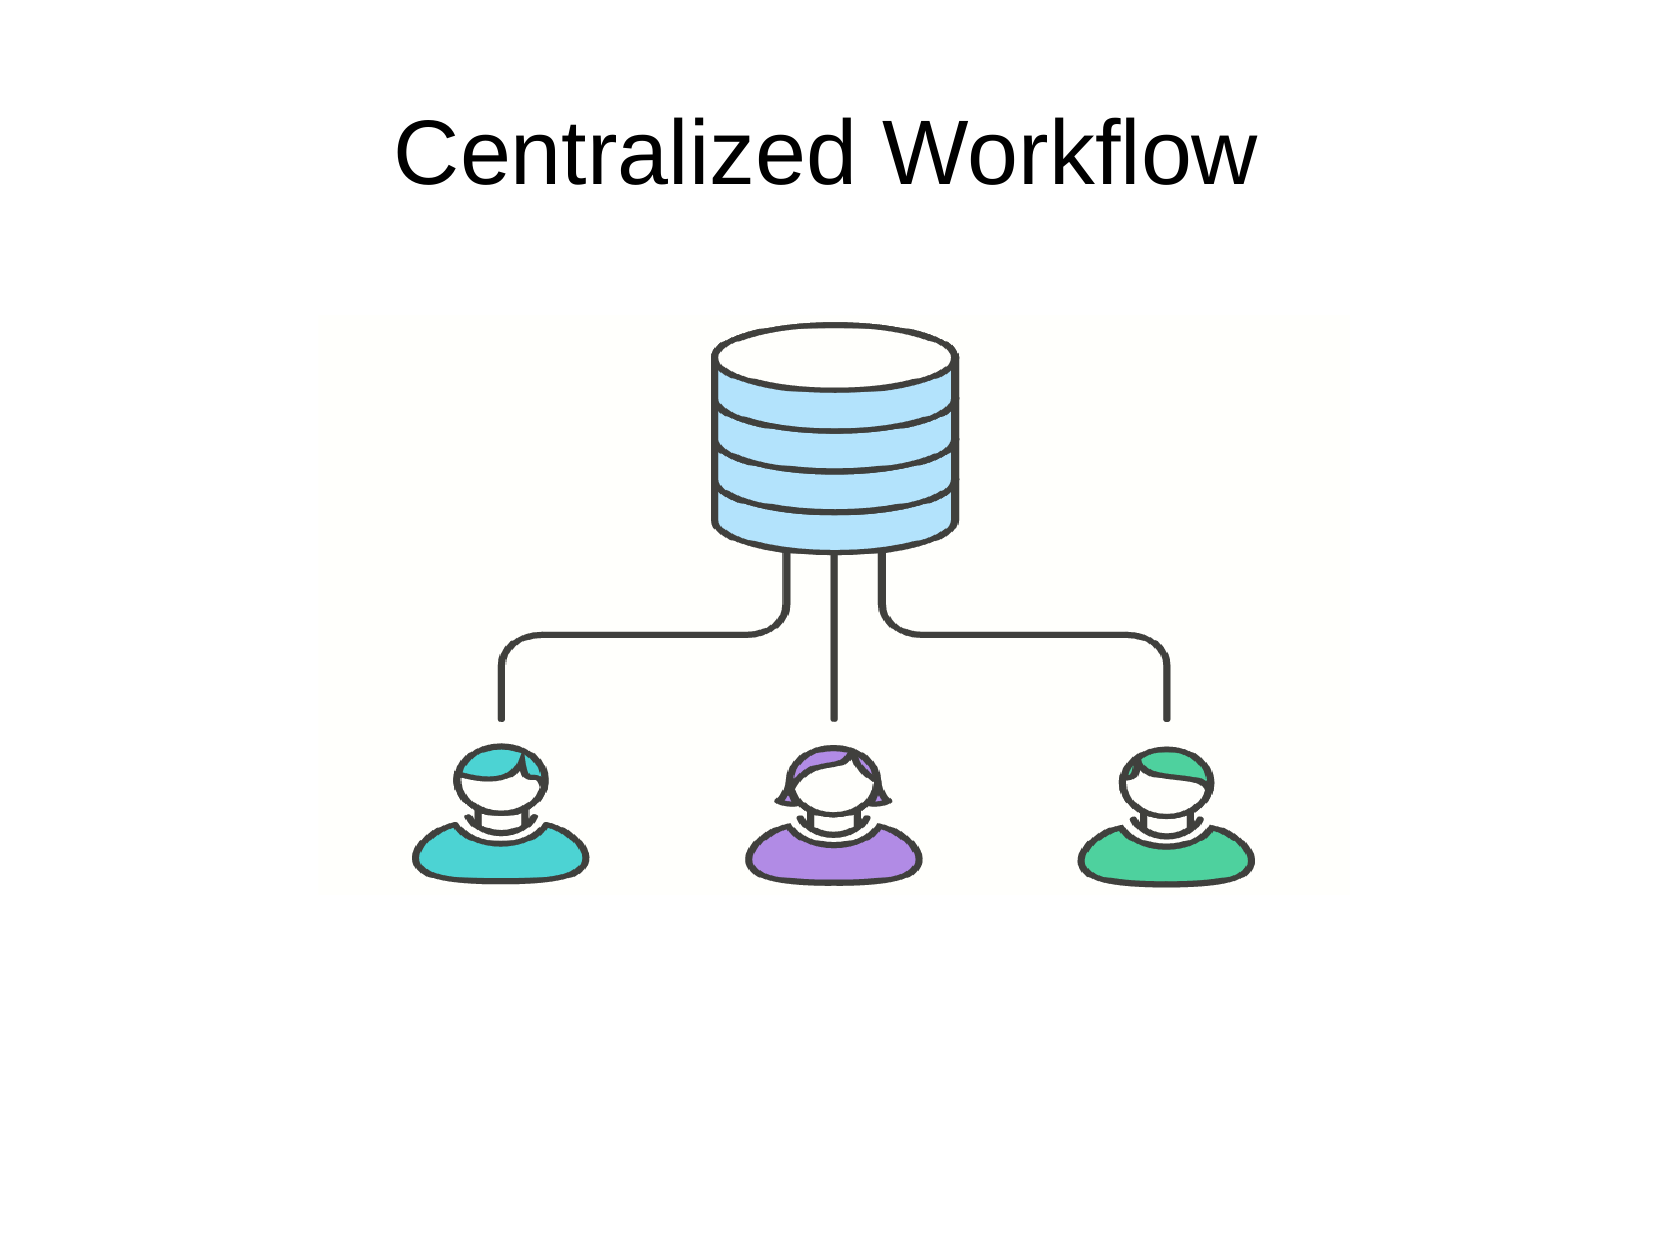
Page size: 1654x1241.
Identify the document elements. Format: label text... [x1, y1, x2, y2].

title Centralized Workflow [82, 49, 1571, 257]
picture [318, 315, 1351, 895]
